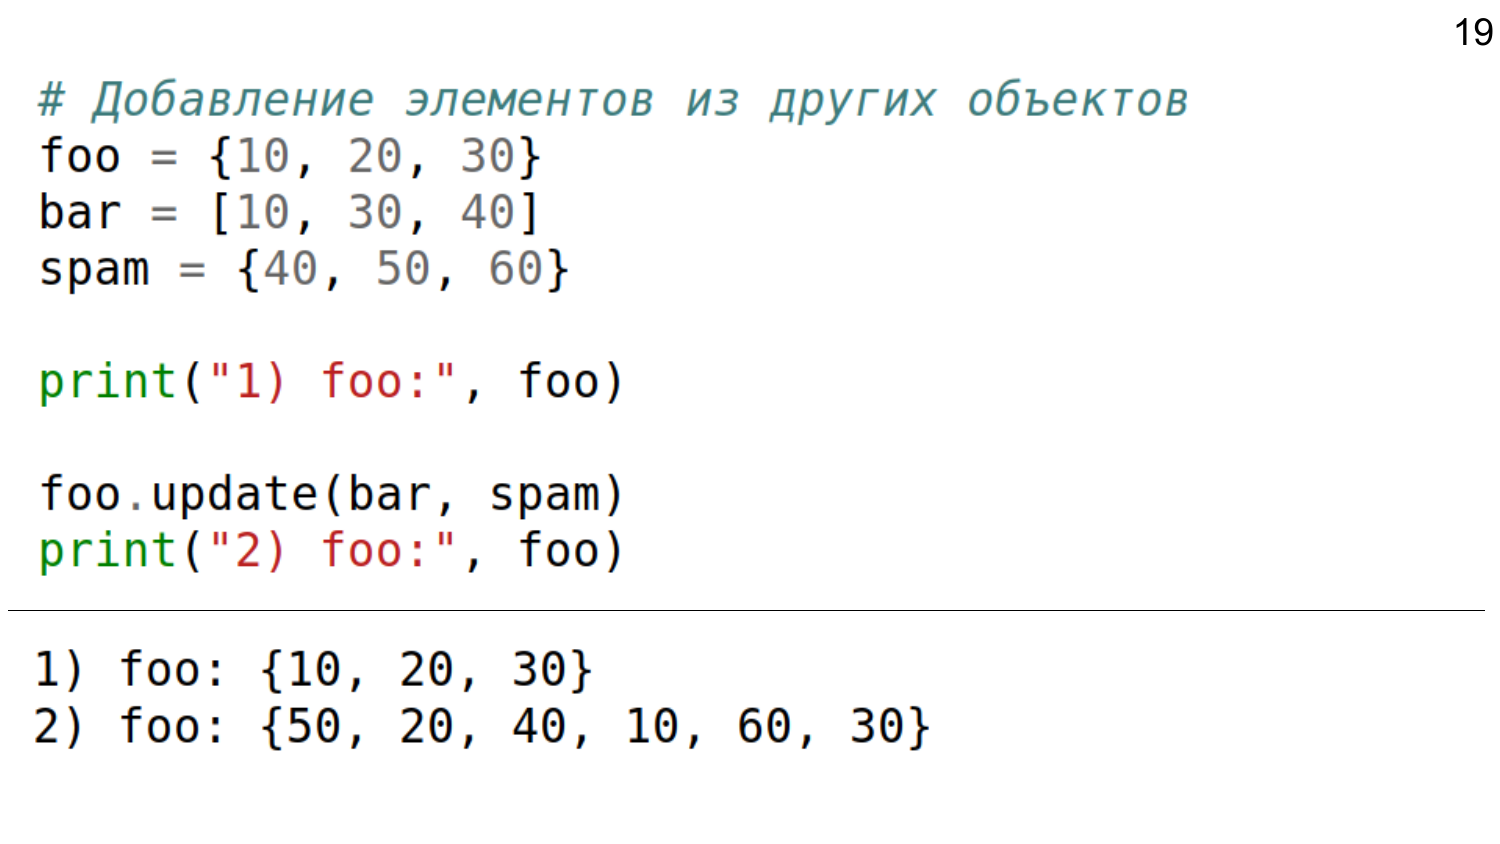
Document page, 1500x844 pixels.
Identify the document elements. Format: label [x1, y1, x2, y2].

picture [25, 69, 1209, 590]
picture [20, 637, 940, 768]
